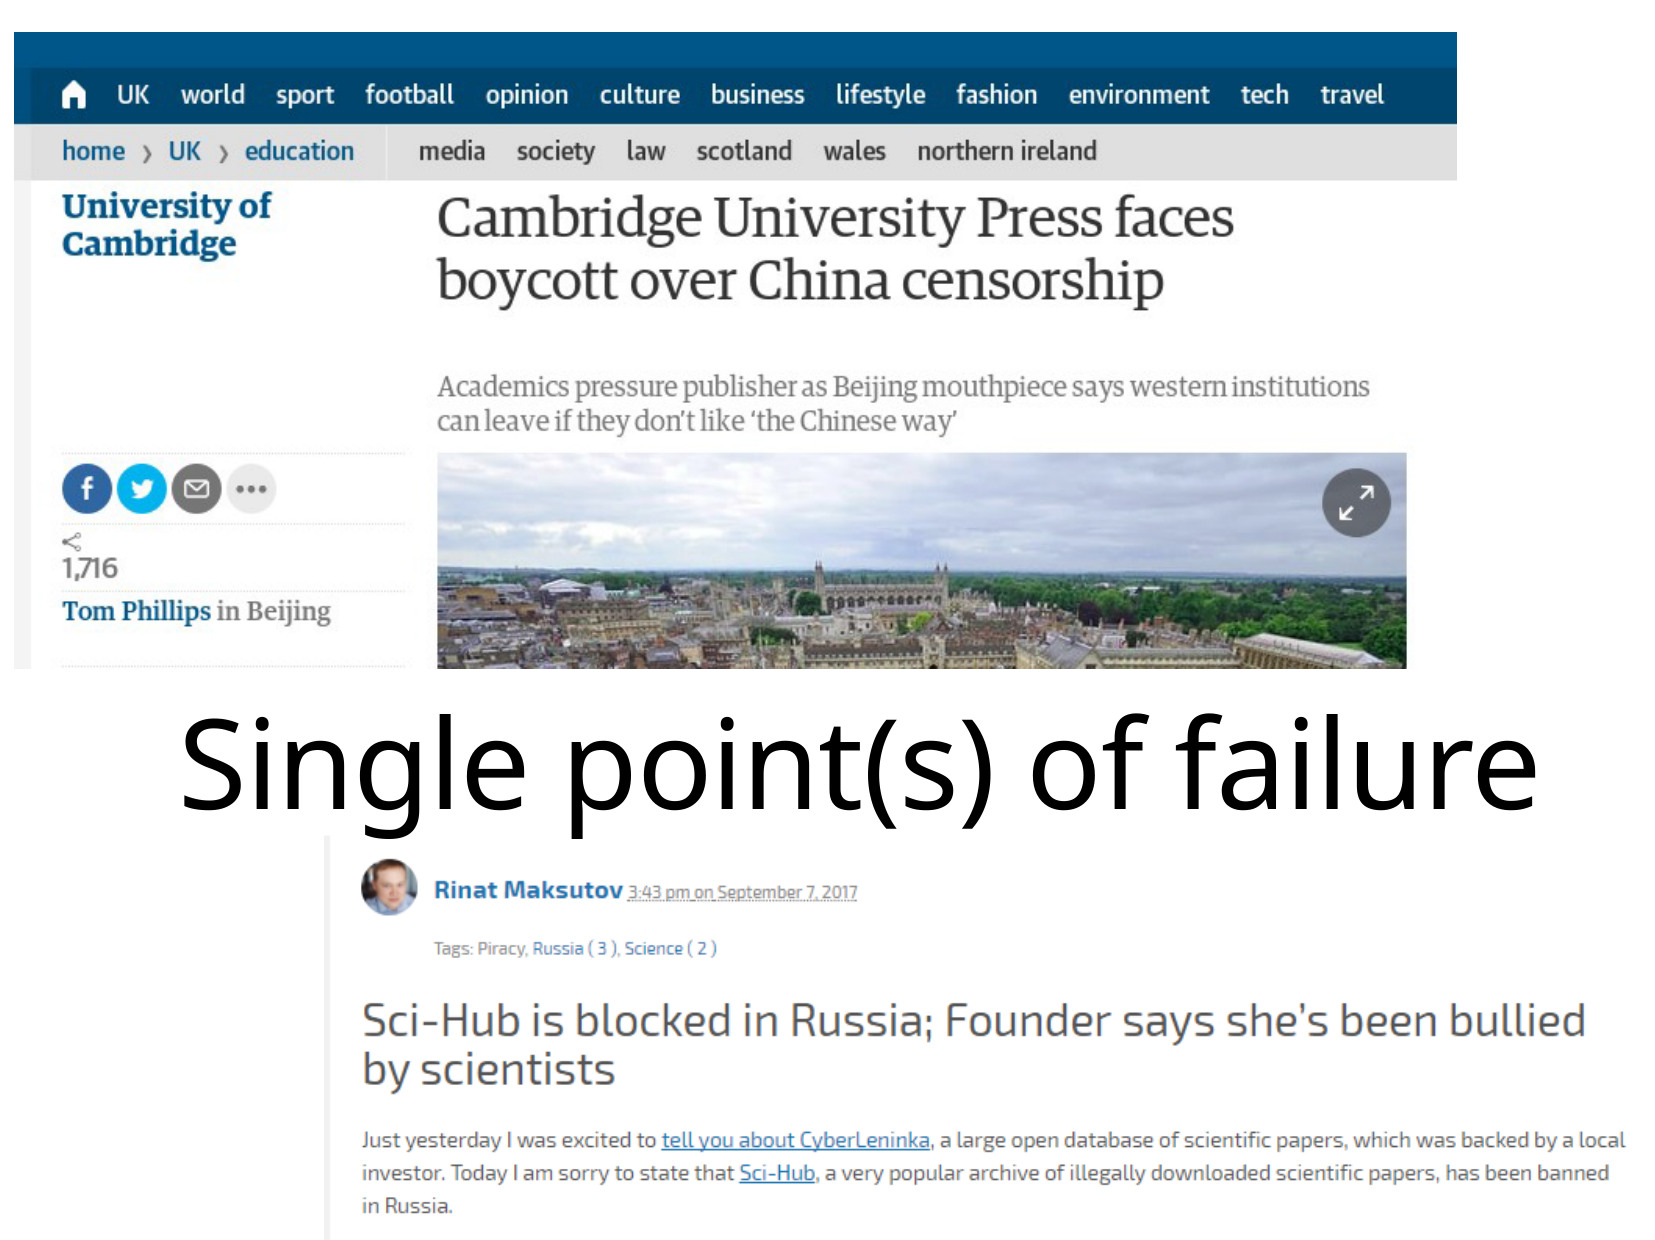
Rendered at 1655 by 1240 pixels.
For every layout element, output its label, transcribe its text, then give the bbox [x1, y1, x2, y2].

picture [324, 828, 1655, 1240]
text_box Single point(s) of failure [64, 684, 1599, 836]
picture [14, 32, 1457, 669]
